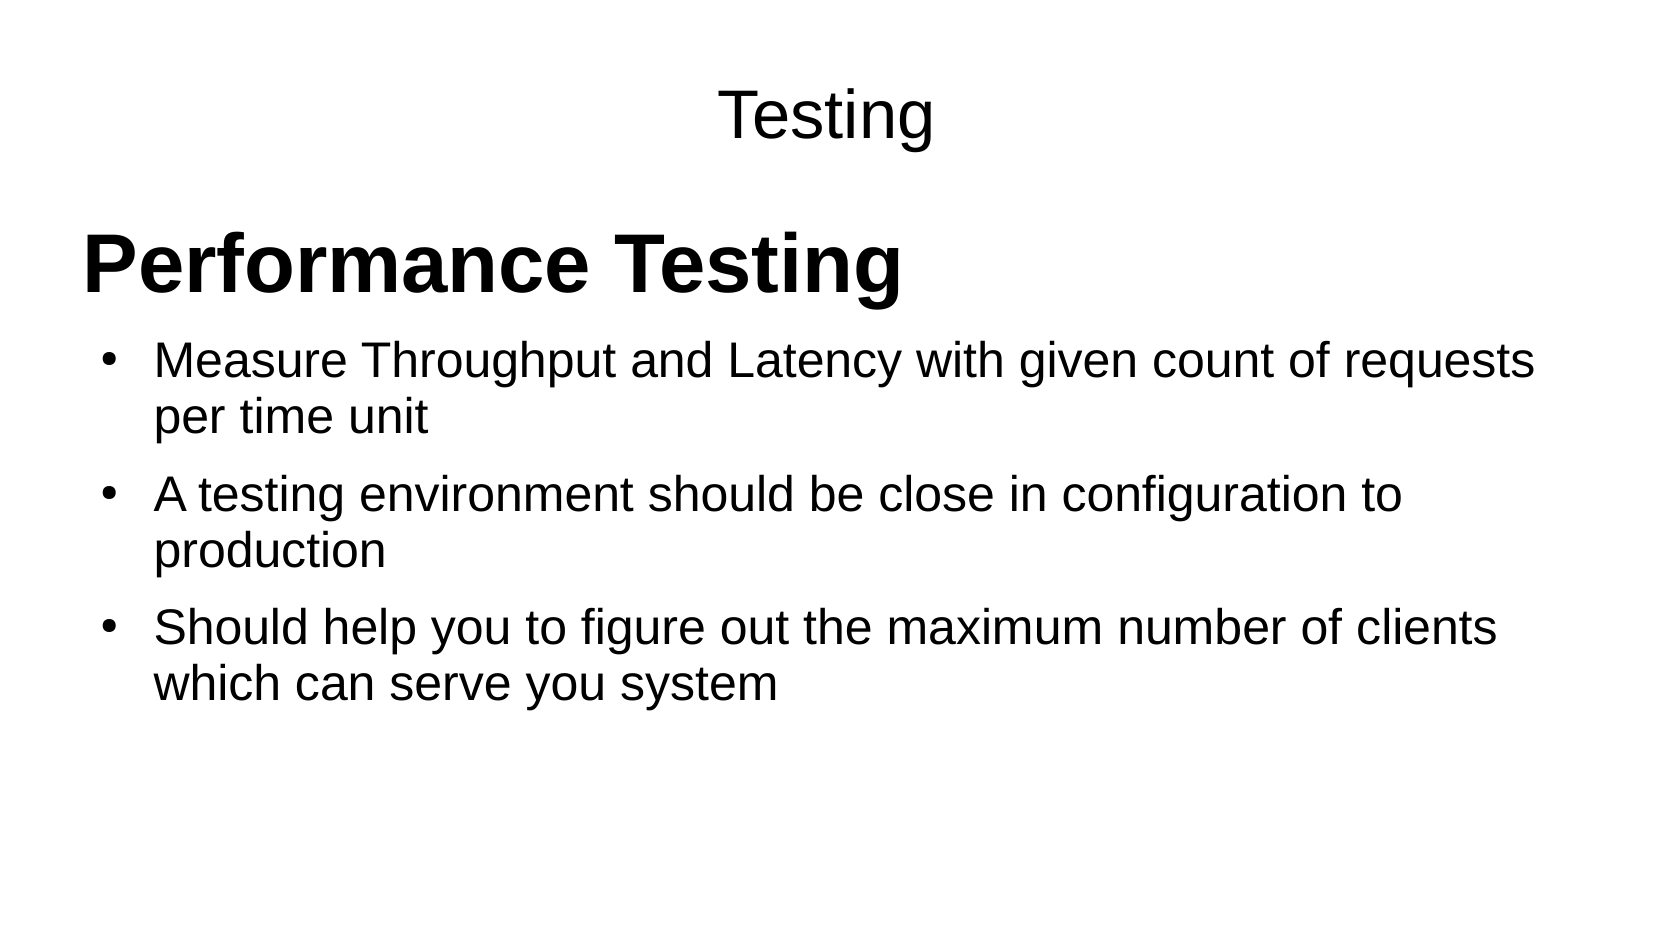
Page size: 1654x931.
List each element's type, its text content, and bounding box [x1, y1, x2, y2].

list Performance Testing Measure Throughput and Latency with given count of requests per time unit A testing environment should be close in configuration to production Should help you to figure out the maximum number of clients which can serve you system [82, 217, 1571, 757]
title Testing [82, 36, 1571, 193]
